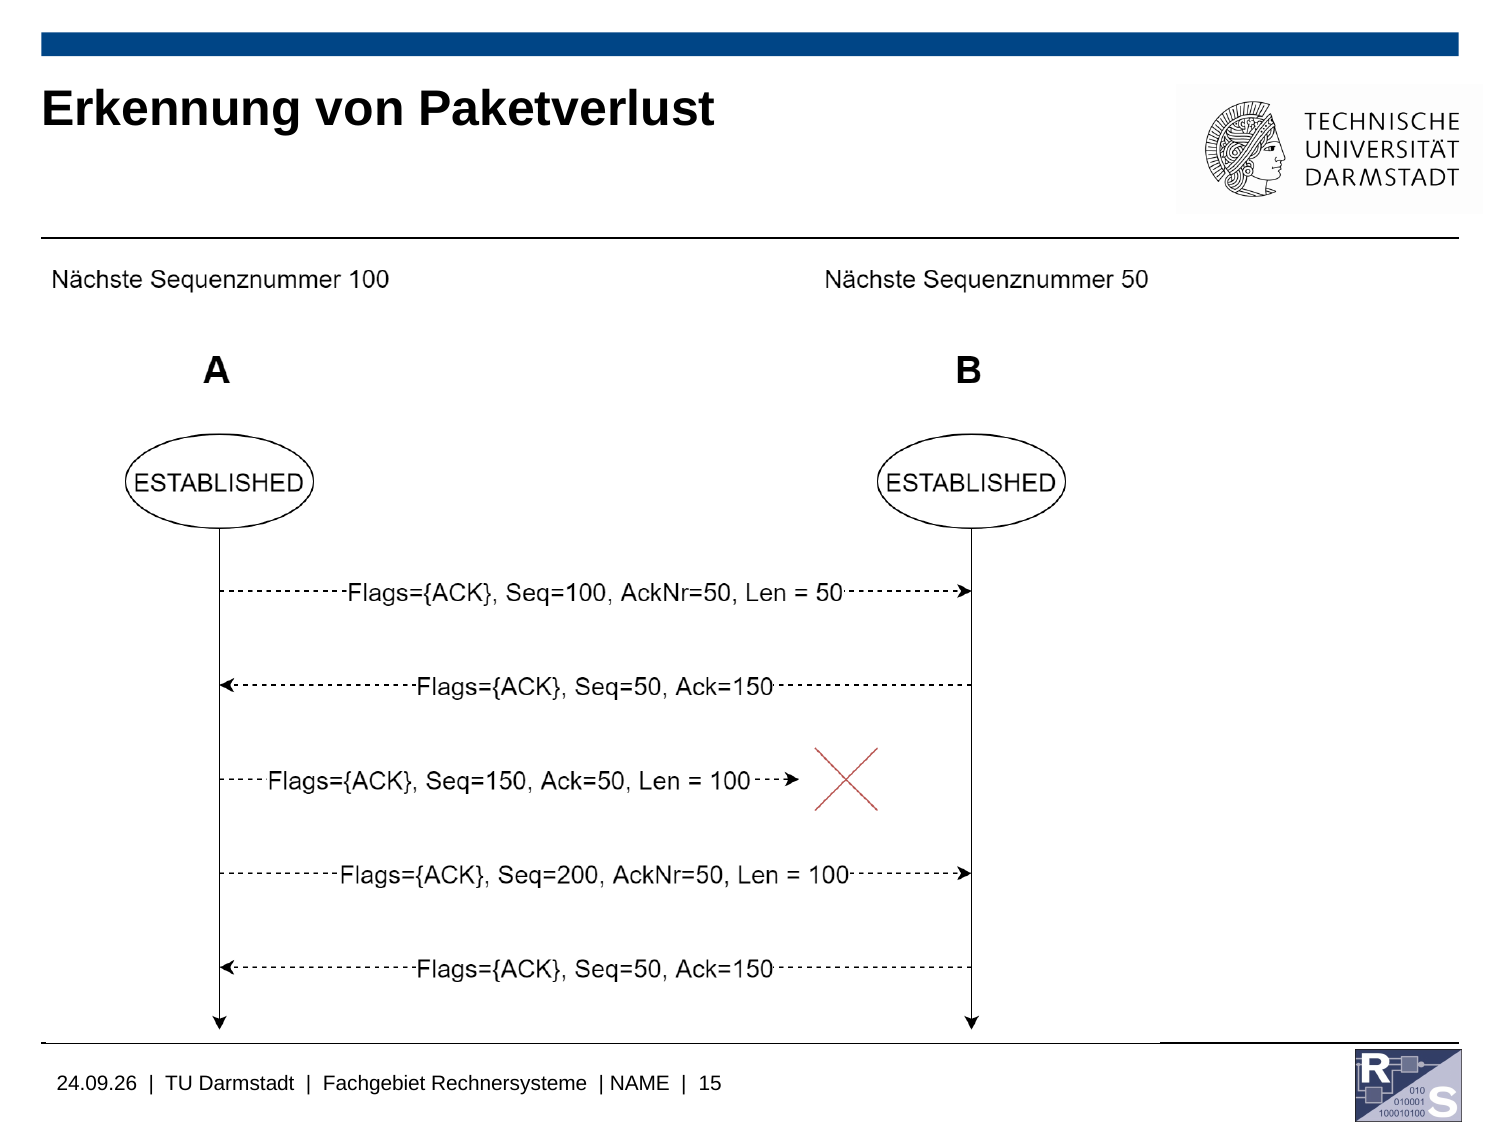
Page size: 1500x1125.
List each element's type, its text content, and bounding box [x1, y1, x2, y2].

title Erkennung von Paketverlust [41, 32, 1131, 183]
picture [46, 245, 1160, 1043]
picture [1355, 1049, 1462, 1122]
